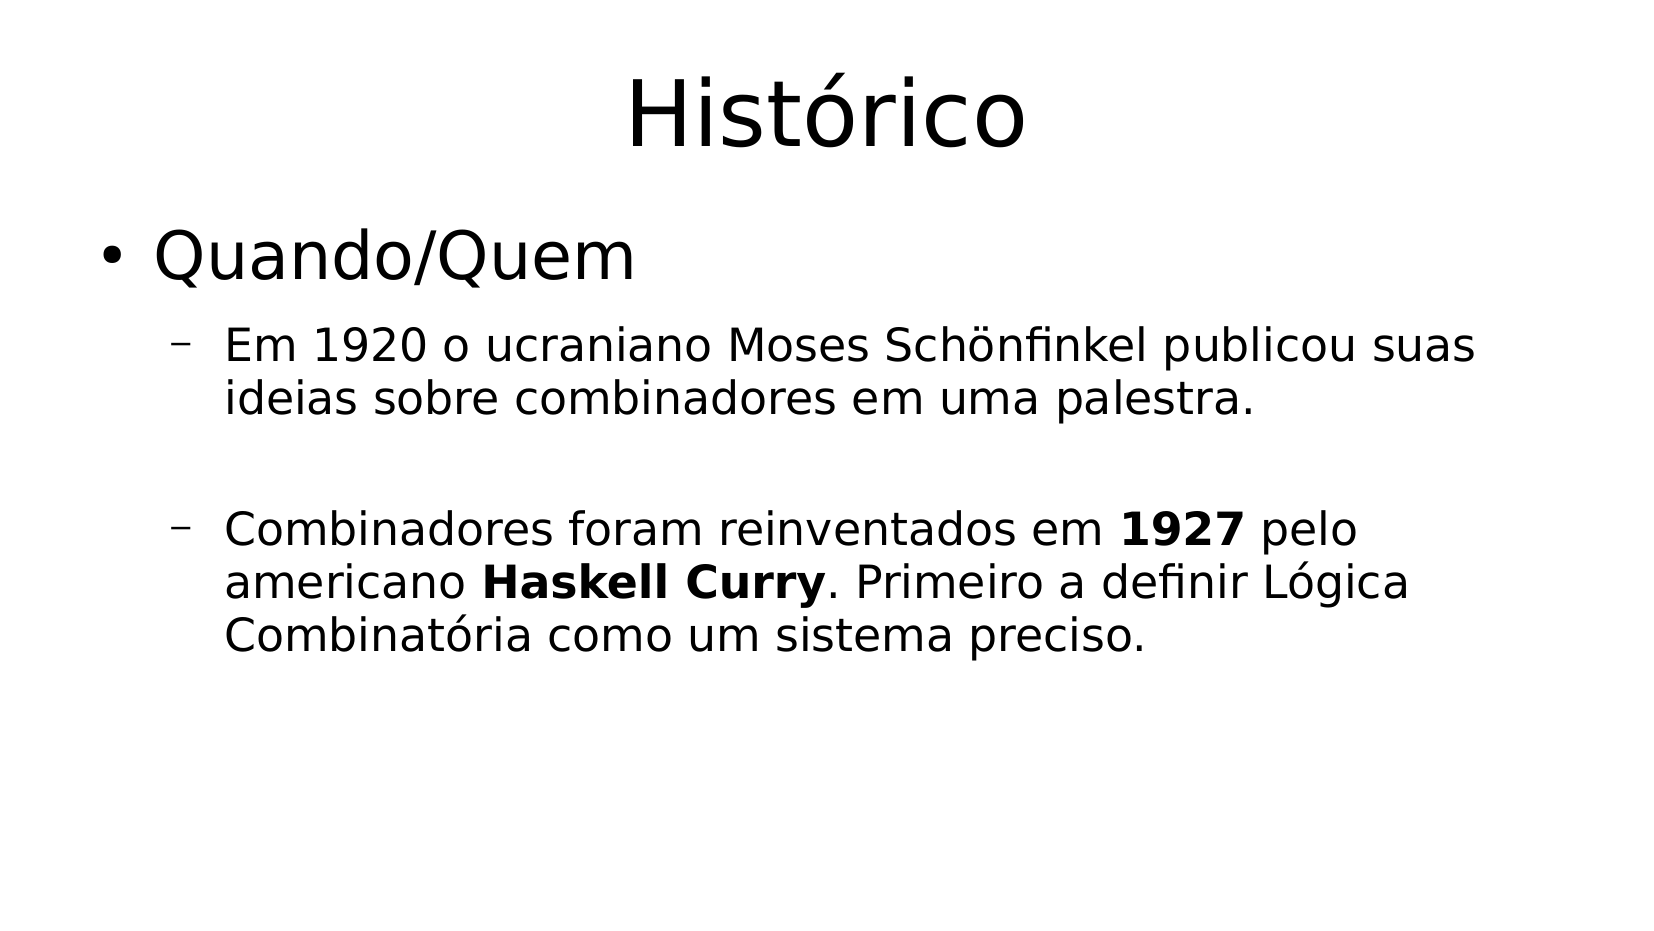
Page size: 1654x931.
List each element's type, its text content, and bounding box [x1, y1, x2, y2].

title Histórico [82, 37, 1571, 193]
list Quando/Quem Em 1920 o ucraniano Moses Schönfinkel publicou suas ideias sobre combinadores em uma palestra. Combinadores foram reinventados em 1927 pelo americano Haskell Curry. Primeiro a definir Lógica Combinatória como um sistema preciso. [82, 217, 1571, 758]
